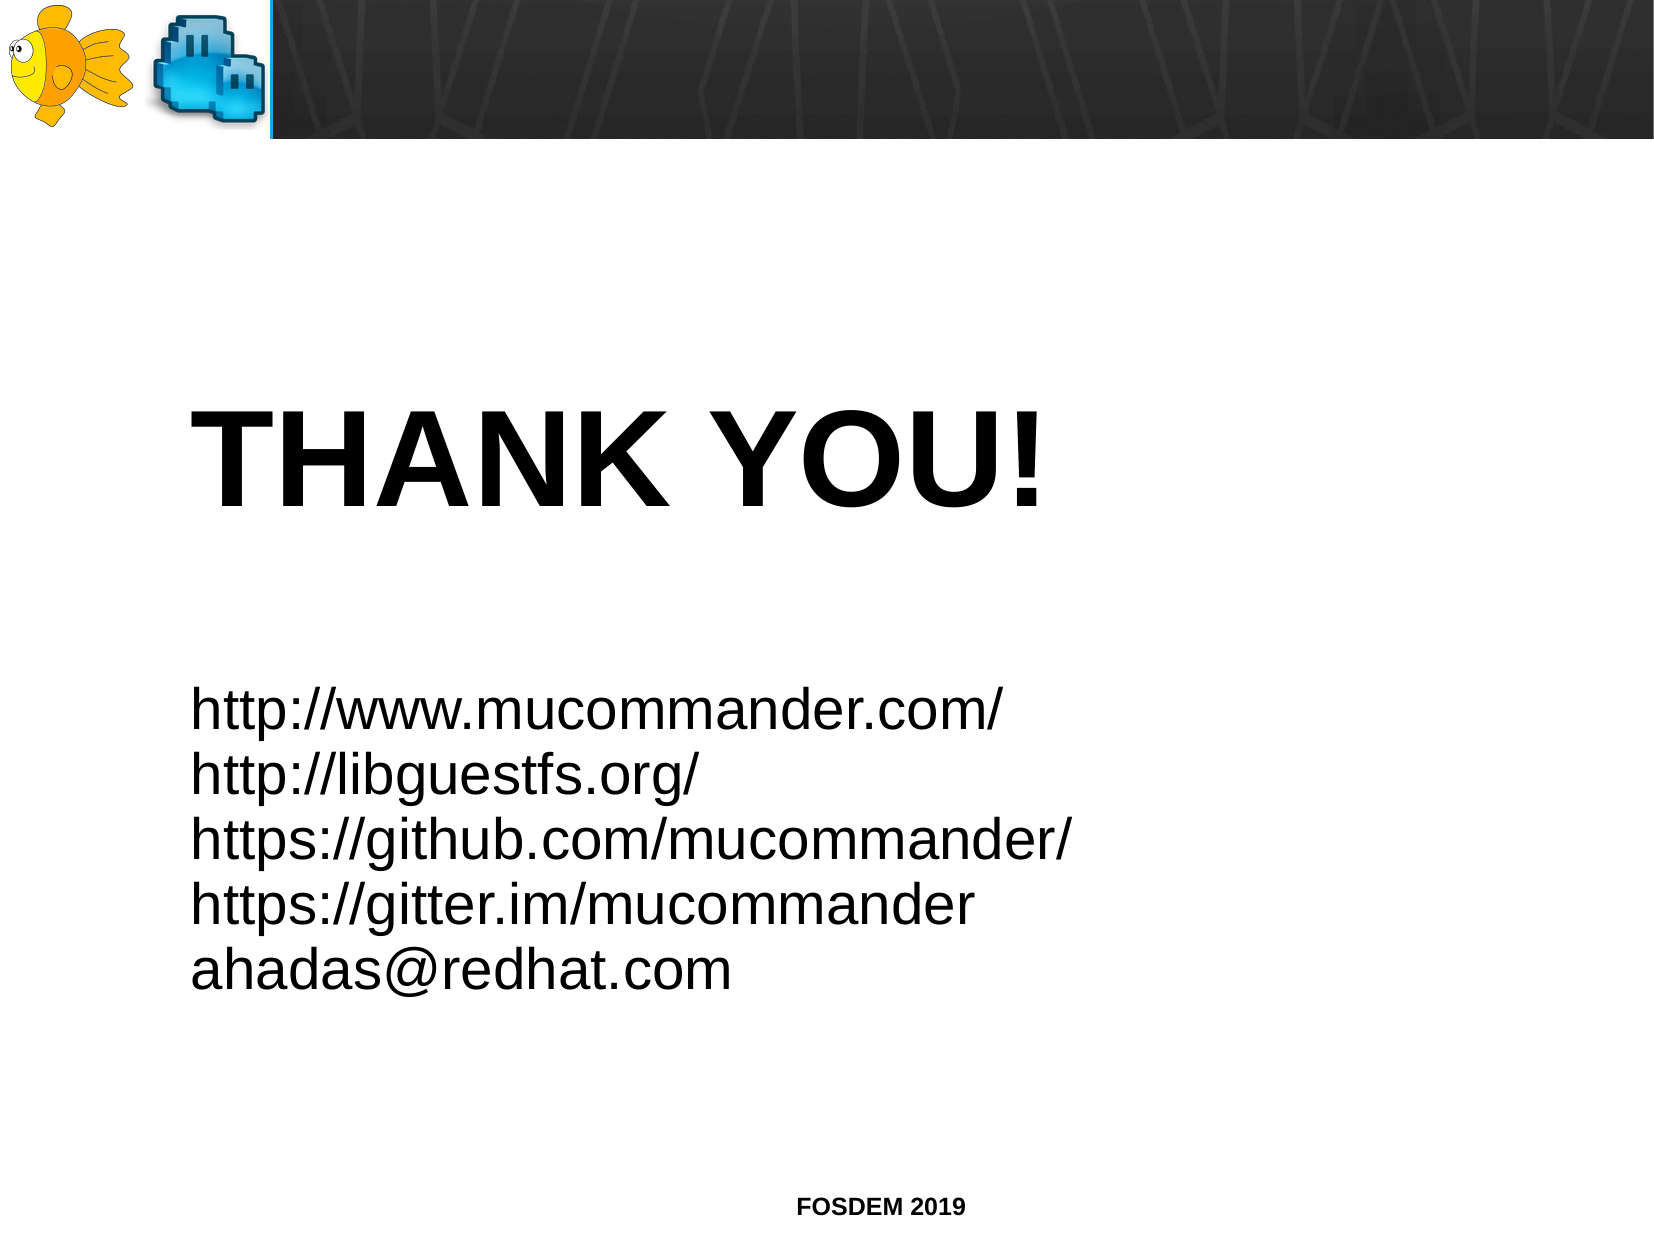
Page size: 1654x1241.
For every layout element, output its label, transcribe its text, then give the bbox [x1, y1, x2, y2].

picture [9, 5, 133, 127]
picture [145, 0, 1654, 139]
text_box THANK YOU! [175, 374, 1549, 543]
text_box http://www.mucommander.com/ http://libguestfs.org/ https://github.com/mucommander/ https://gitter.im/mucommander ahadas@redhat.com [176, 669, 1549, 1010]
